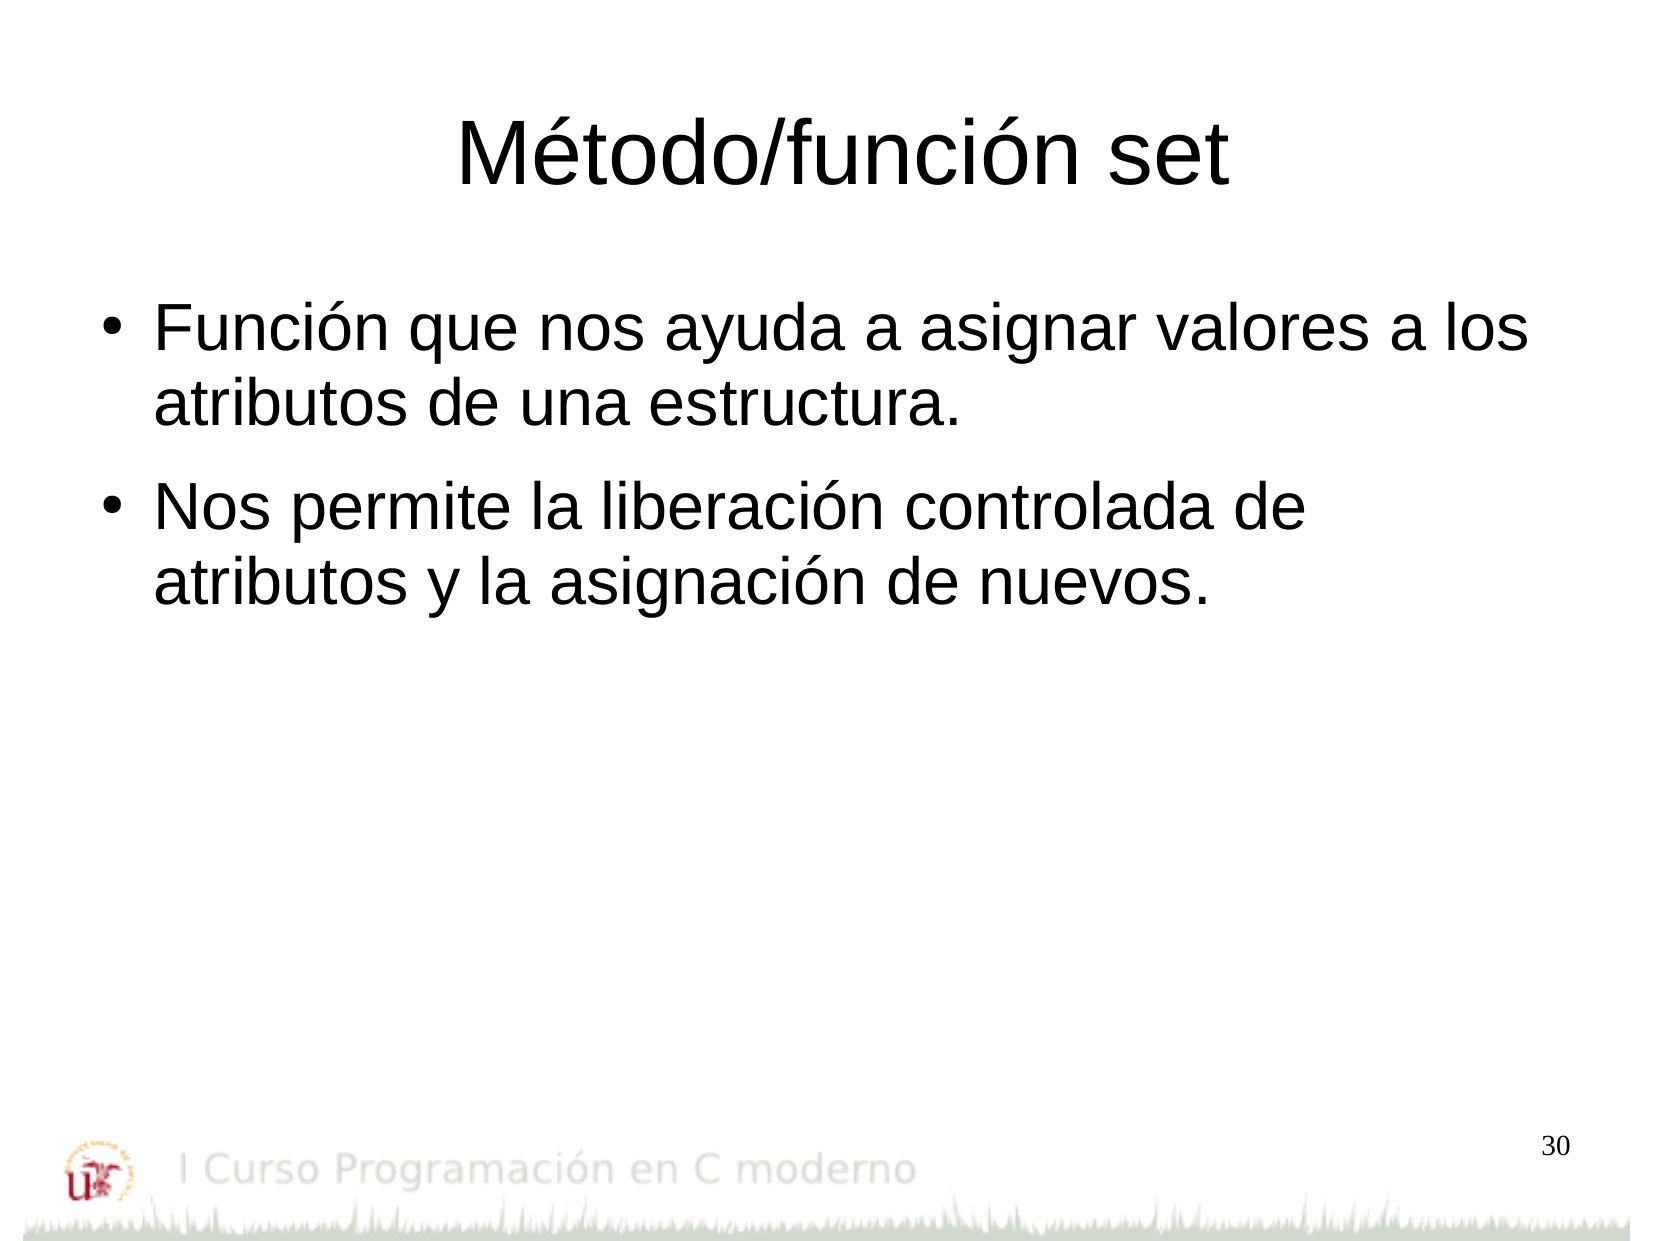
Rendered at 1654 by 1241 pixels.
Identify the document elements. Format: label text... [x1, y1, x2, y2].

list Función que nos ayuda a asignar valores a los atributos de una estructura. Nos permite la liberación controlada de atributos y la asignación de nuevos. [82, 290, 1538, 1010]
picture [23, 1136, 1630, 1241]
title Método/función set [82, 49, 1571, 257]
